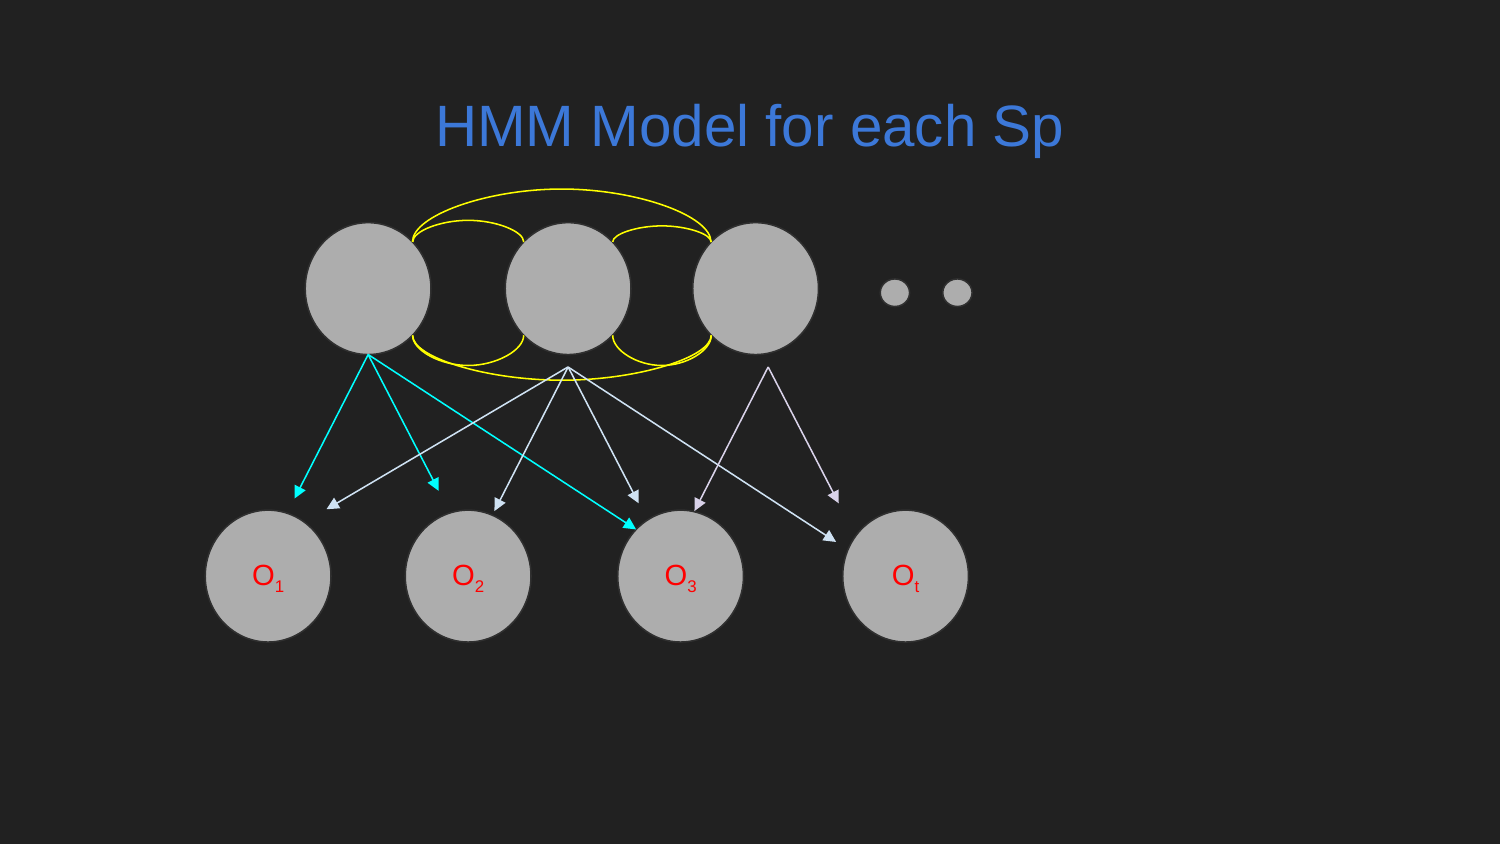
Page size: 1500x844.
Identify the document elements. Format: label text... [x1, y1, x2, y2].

text_box O2 [405, 510, 532, 643]
title HMM Model for each Sp [51, 72, 1449, 167]
text_box [305, 222, 431, 355]
text_box [942, 278, 973, 307]
text_box O1 [205, 510, 332, 643]
text_box [880, 278, 910, 307]
text_box Ot [842, 510, 969, 643]
text_box [505, 222, 632, 355]
text_box O3 [617, 510, 744, 643]
text_box [692, 222, 819, 355]
